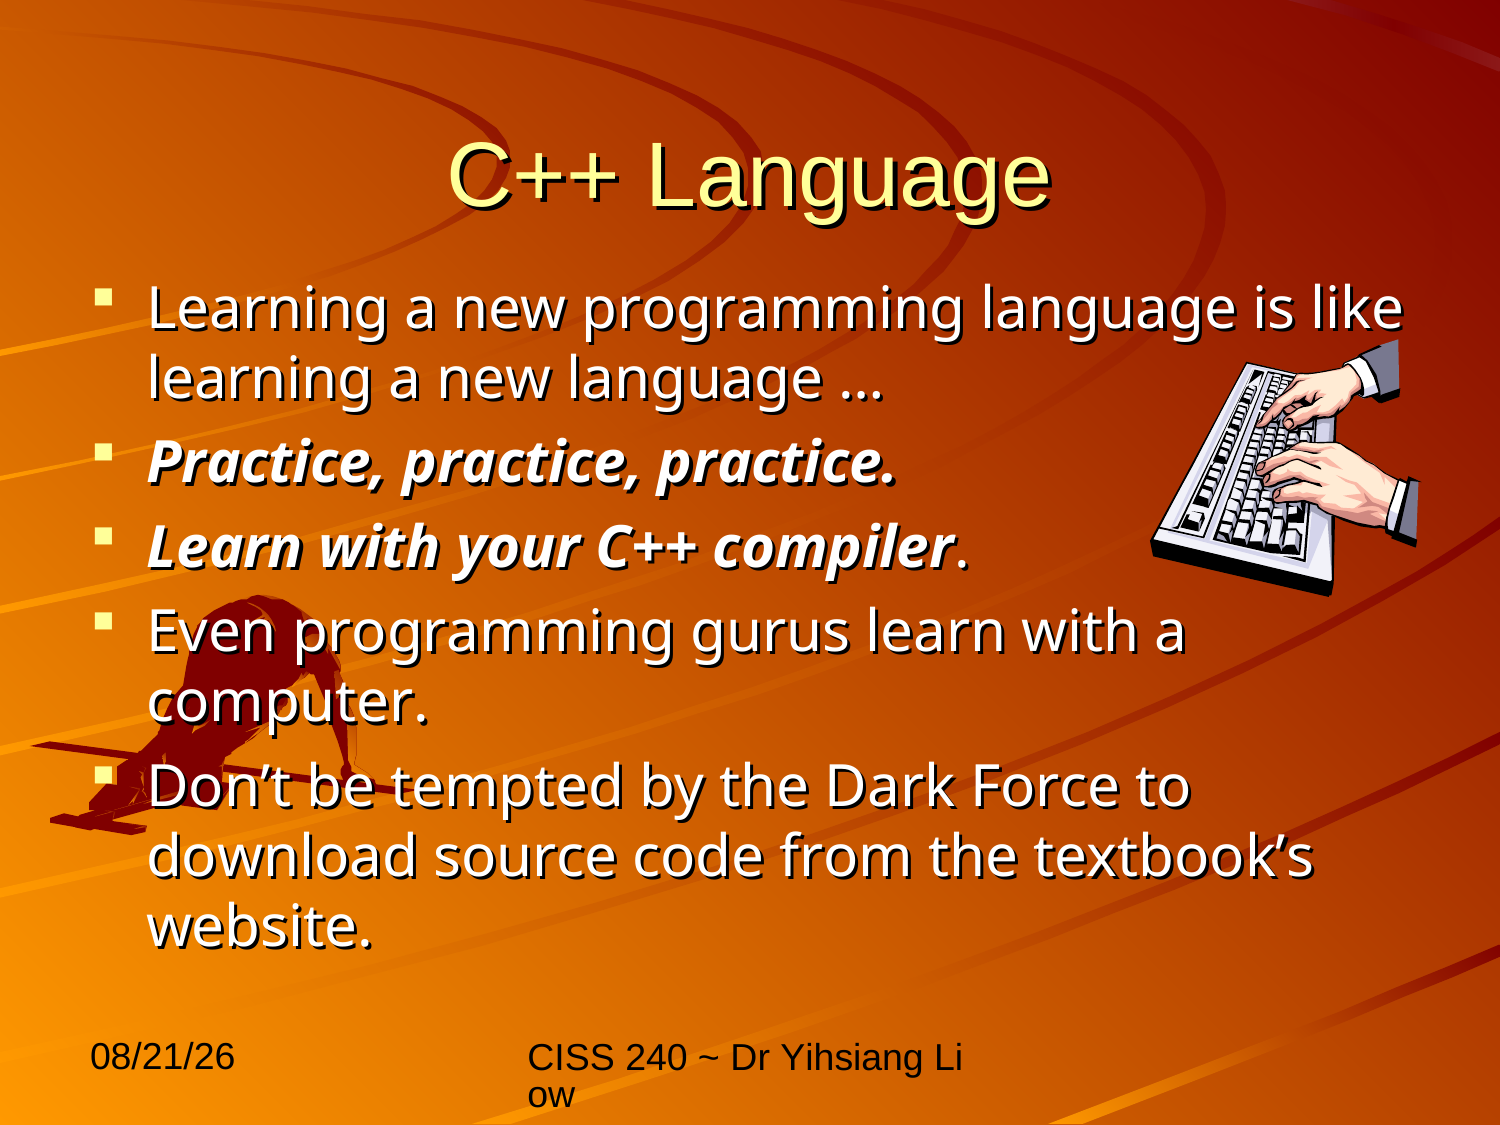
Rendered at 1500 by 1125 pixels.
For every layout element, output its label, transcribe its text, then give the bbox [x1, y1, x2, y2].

picture [1149, 337, 1432, 607]
list Learning a new programming language is like learning a new language … Practice, practice, practice. Learn with your C++ compiler. Even programming gurus learn with a computer. Don’t be tempted by the Dark Force to download source code from the textbook’s website. [75, 262, 1426, 1006]
title C++ Language [75, 25, 1426, 233]
